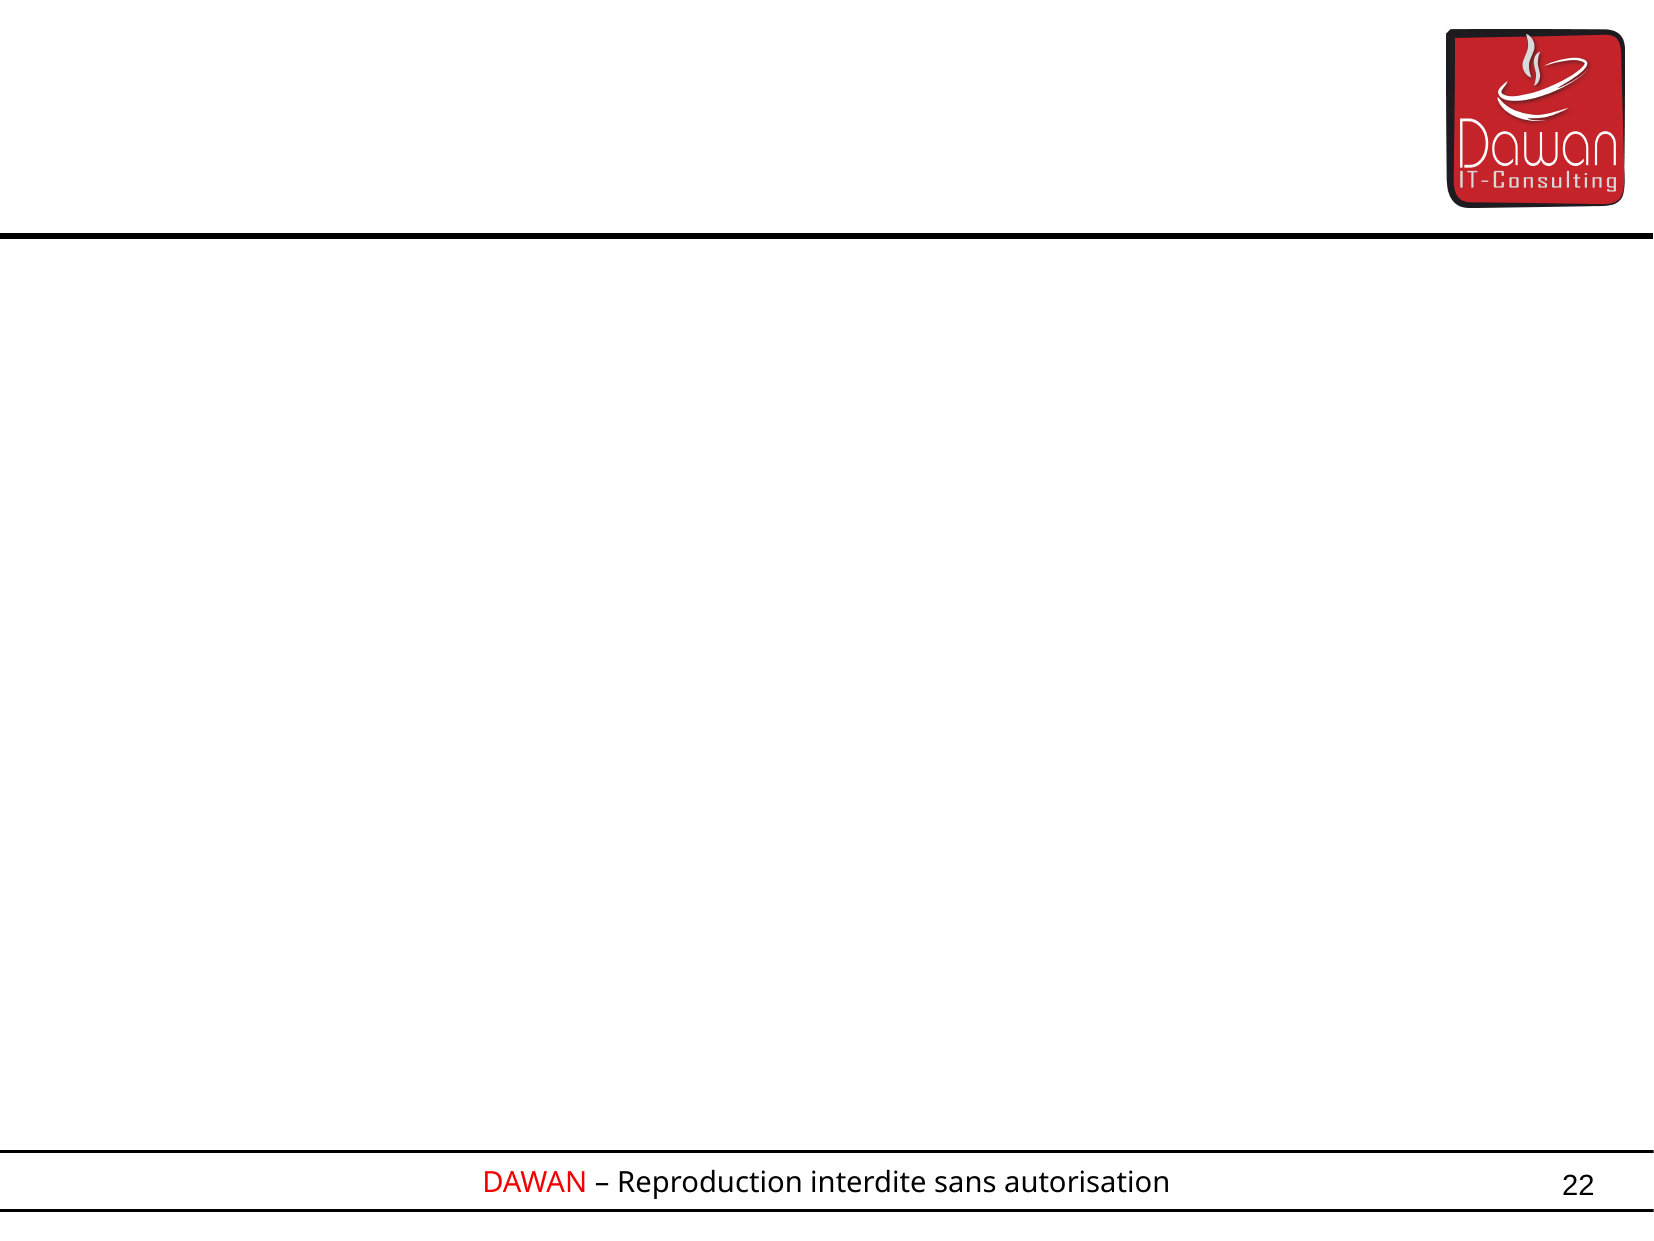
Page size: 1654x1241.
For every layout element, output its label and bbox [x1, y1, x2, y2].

picture [1446, 29, 1625, 208]
